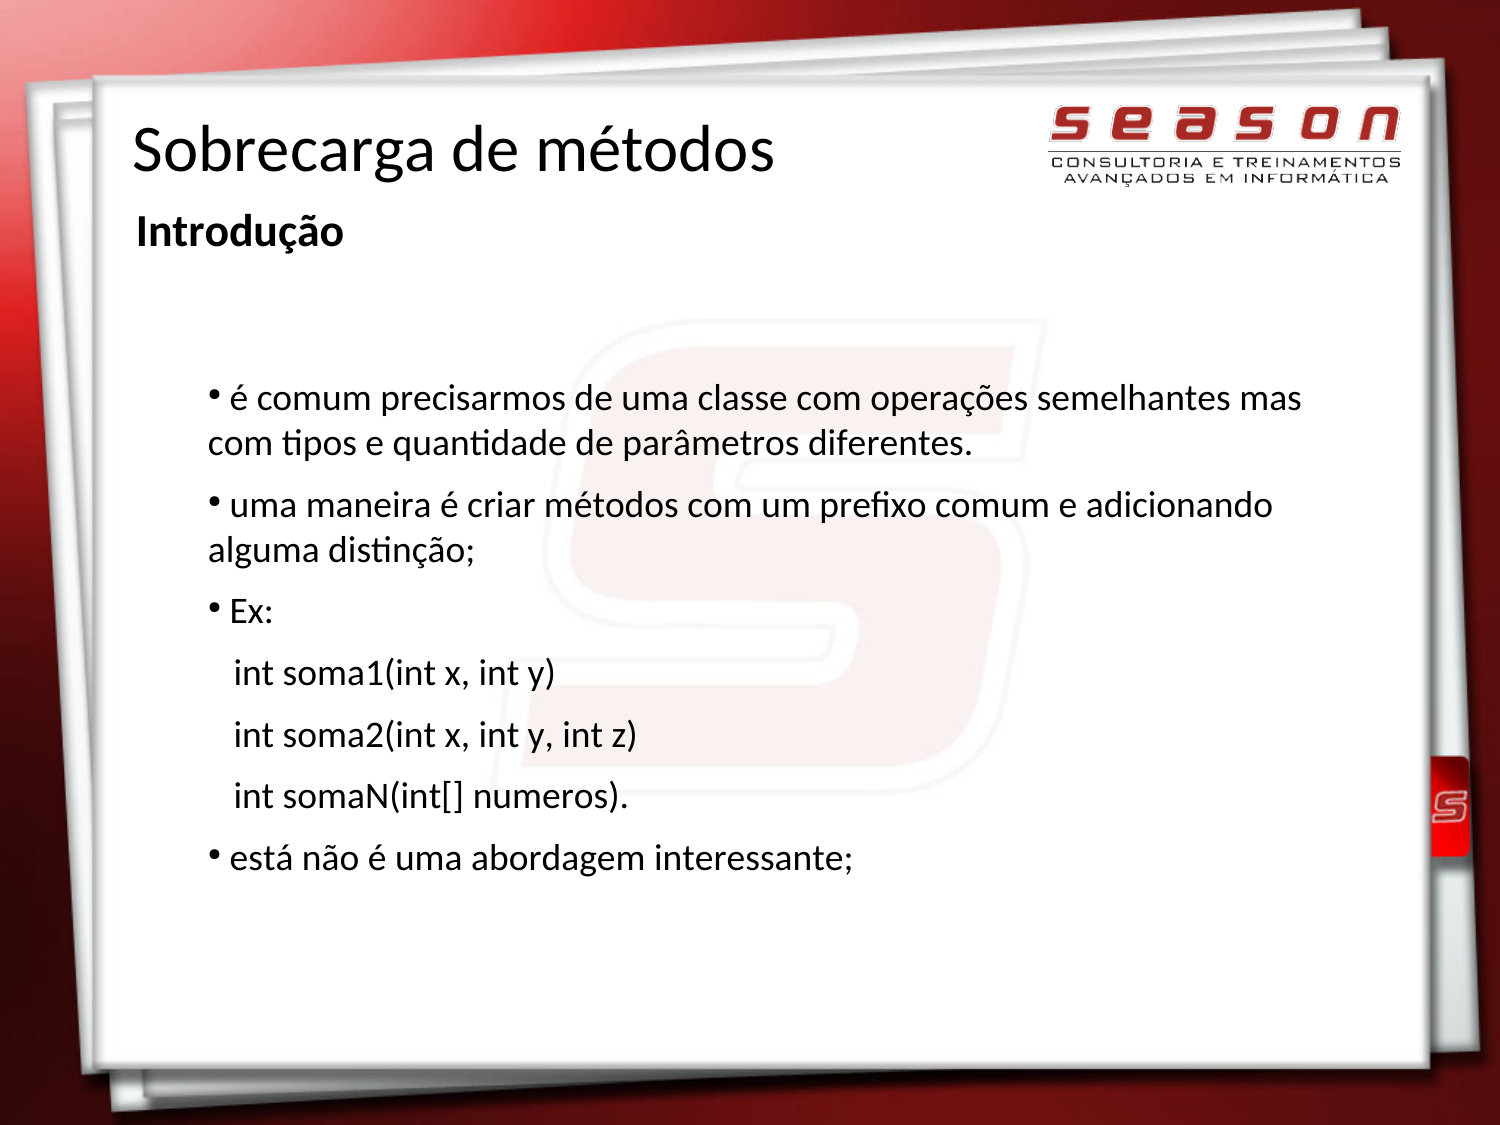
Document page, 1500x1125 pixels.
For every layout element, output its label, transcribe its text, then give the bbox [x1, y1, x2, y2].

text_box é comum precisarmos de uma classe com operações semelhantes mas com tipos e quantidade de parâmetros diferentes. uma maneira é criar métodos com um prefixo comum e adicionando alguma distinção; Ex: int soma1(int x, int y) int soma2(int x, int y, int z) int somaN(int[] numeros). está não é uma abordagem interessante; [207, 350, 1328, 901]
picture [0, 0, 1500, 1125]
title Sobrecarga de métodos [118, 33, 1394, 257]
text_box Introdução [119, 200, 1240, 256]
